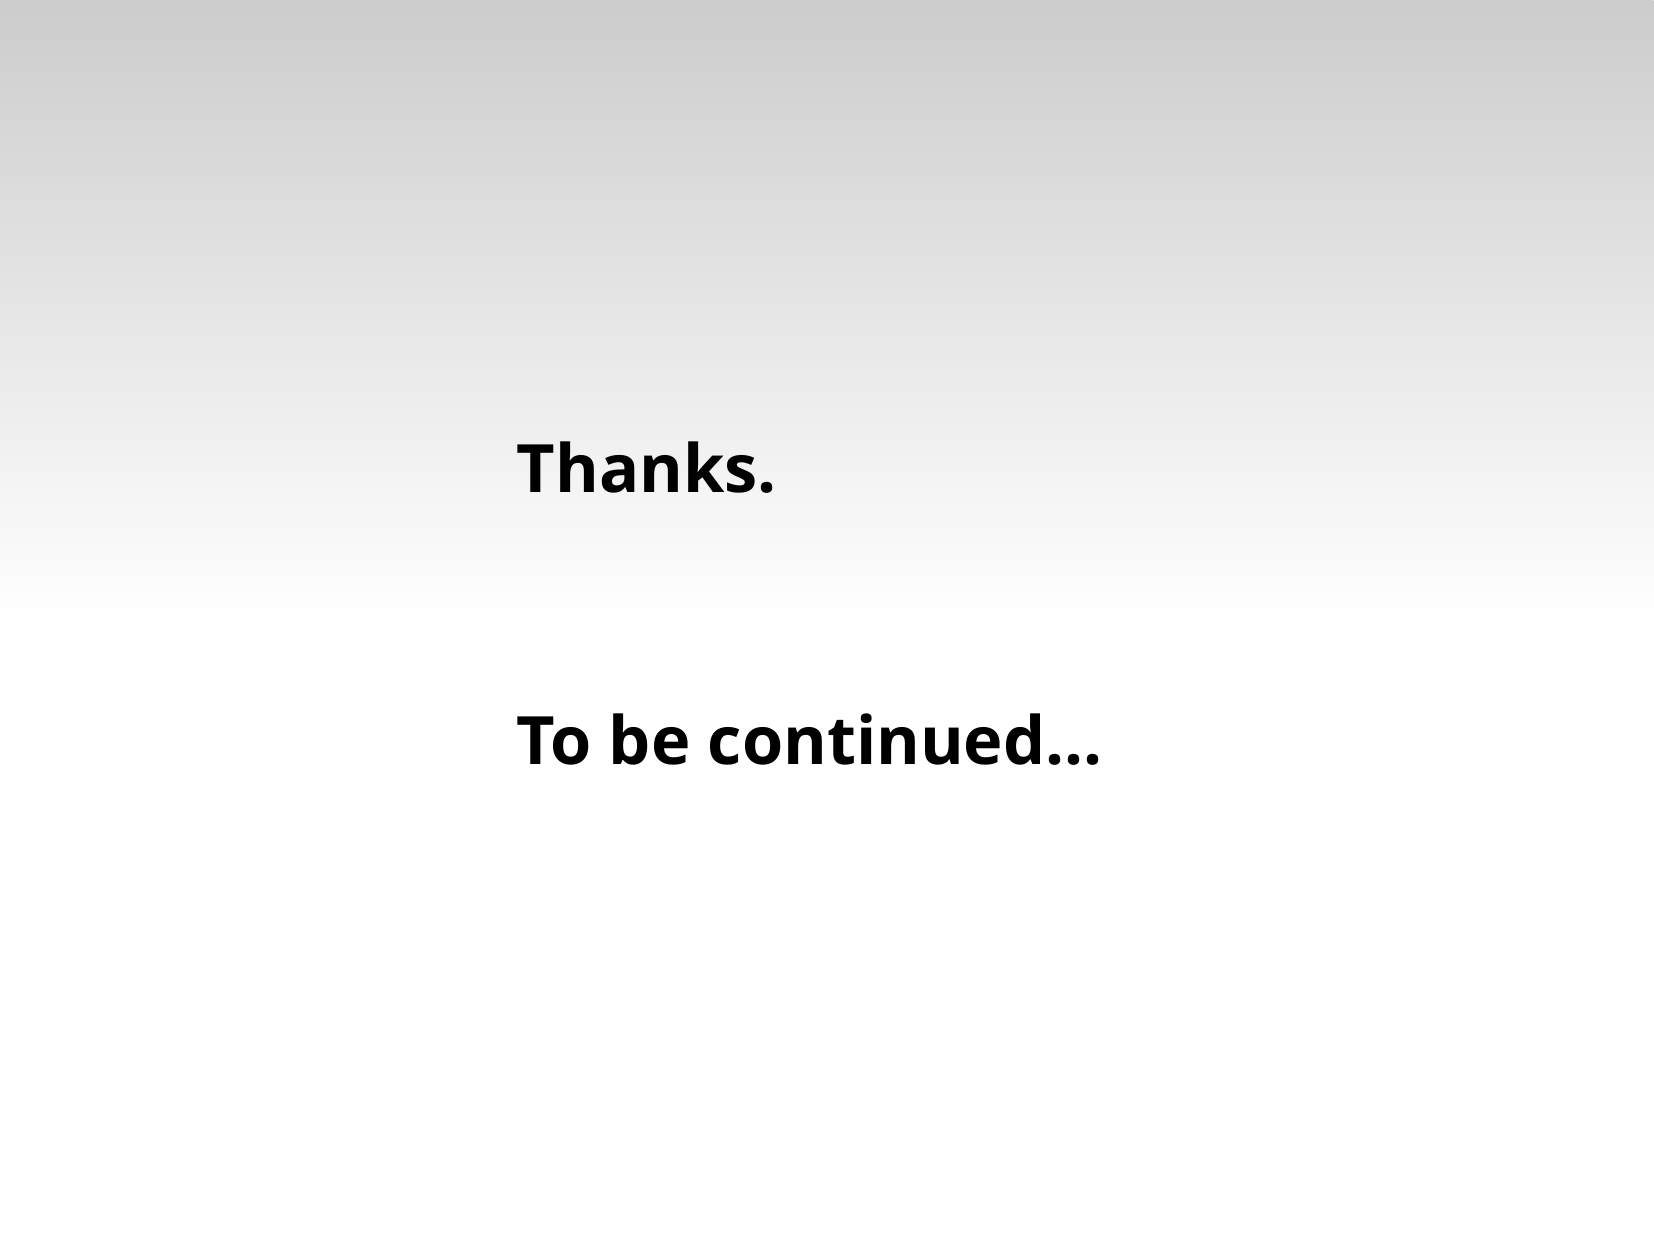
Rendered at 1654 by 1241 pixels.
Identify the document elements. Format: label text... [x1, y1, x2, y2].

text_box Thanks. To be continued... [501, 413, 1085, 751]
